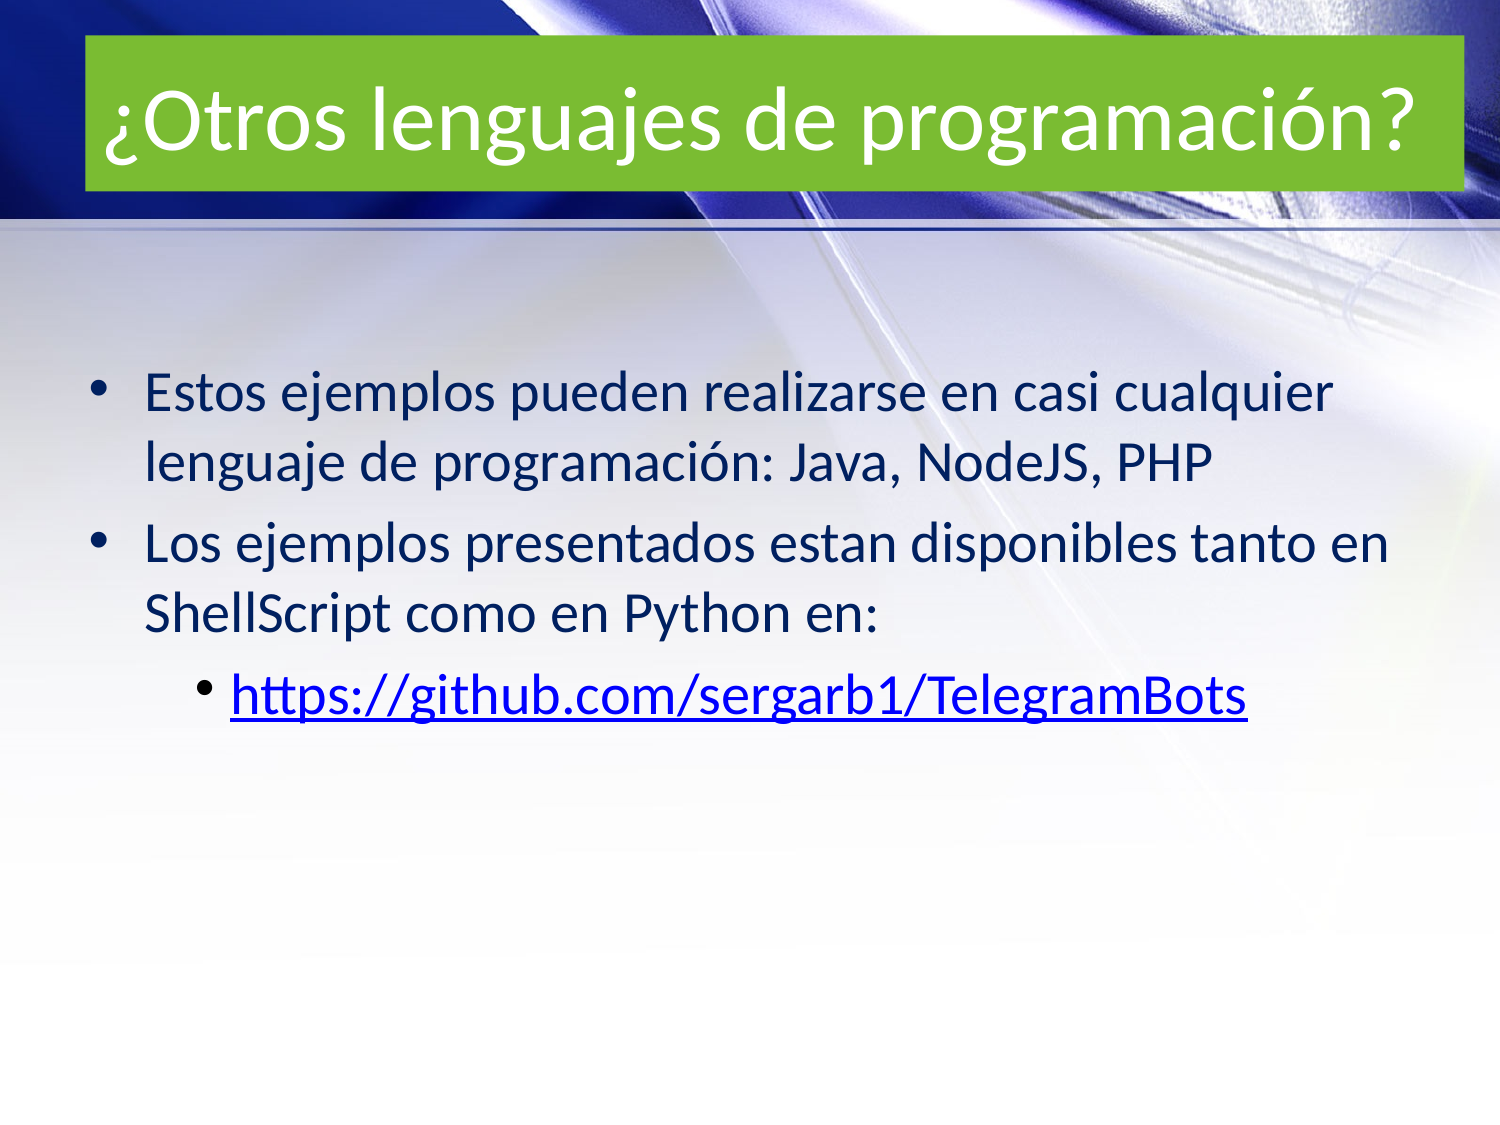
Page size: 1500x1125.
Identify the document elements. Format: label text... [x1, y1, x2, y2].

picture [0, 0, 1500, 1125]
text_box Estos ejemplos pueden realizarse en casi cualquier lenguaje de programación: Java, NodeJS, PHP Los ejemplos presentados estan disponibles tanto en ShellScript como en Python en: https://github.com/sergarb1/TelegramBots [73, 345, 1424, 989]
text_box ¿Otros lenguajes de programación? [85, 35, 1465, 192]
